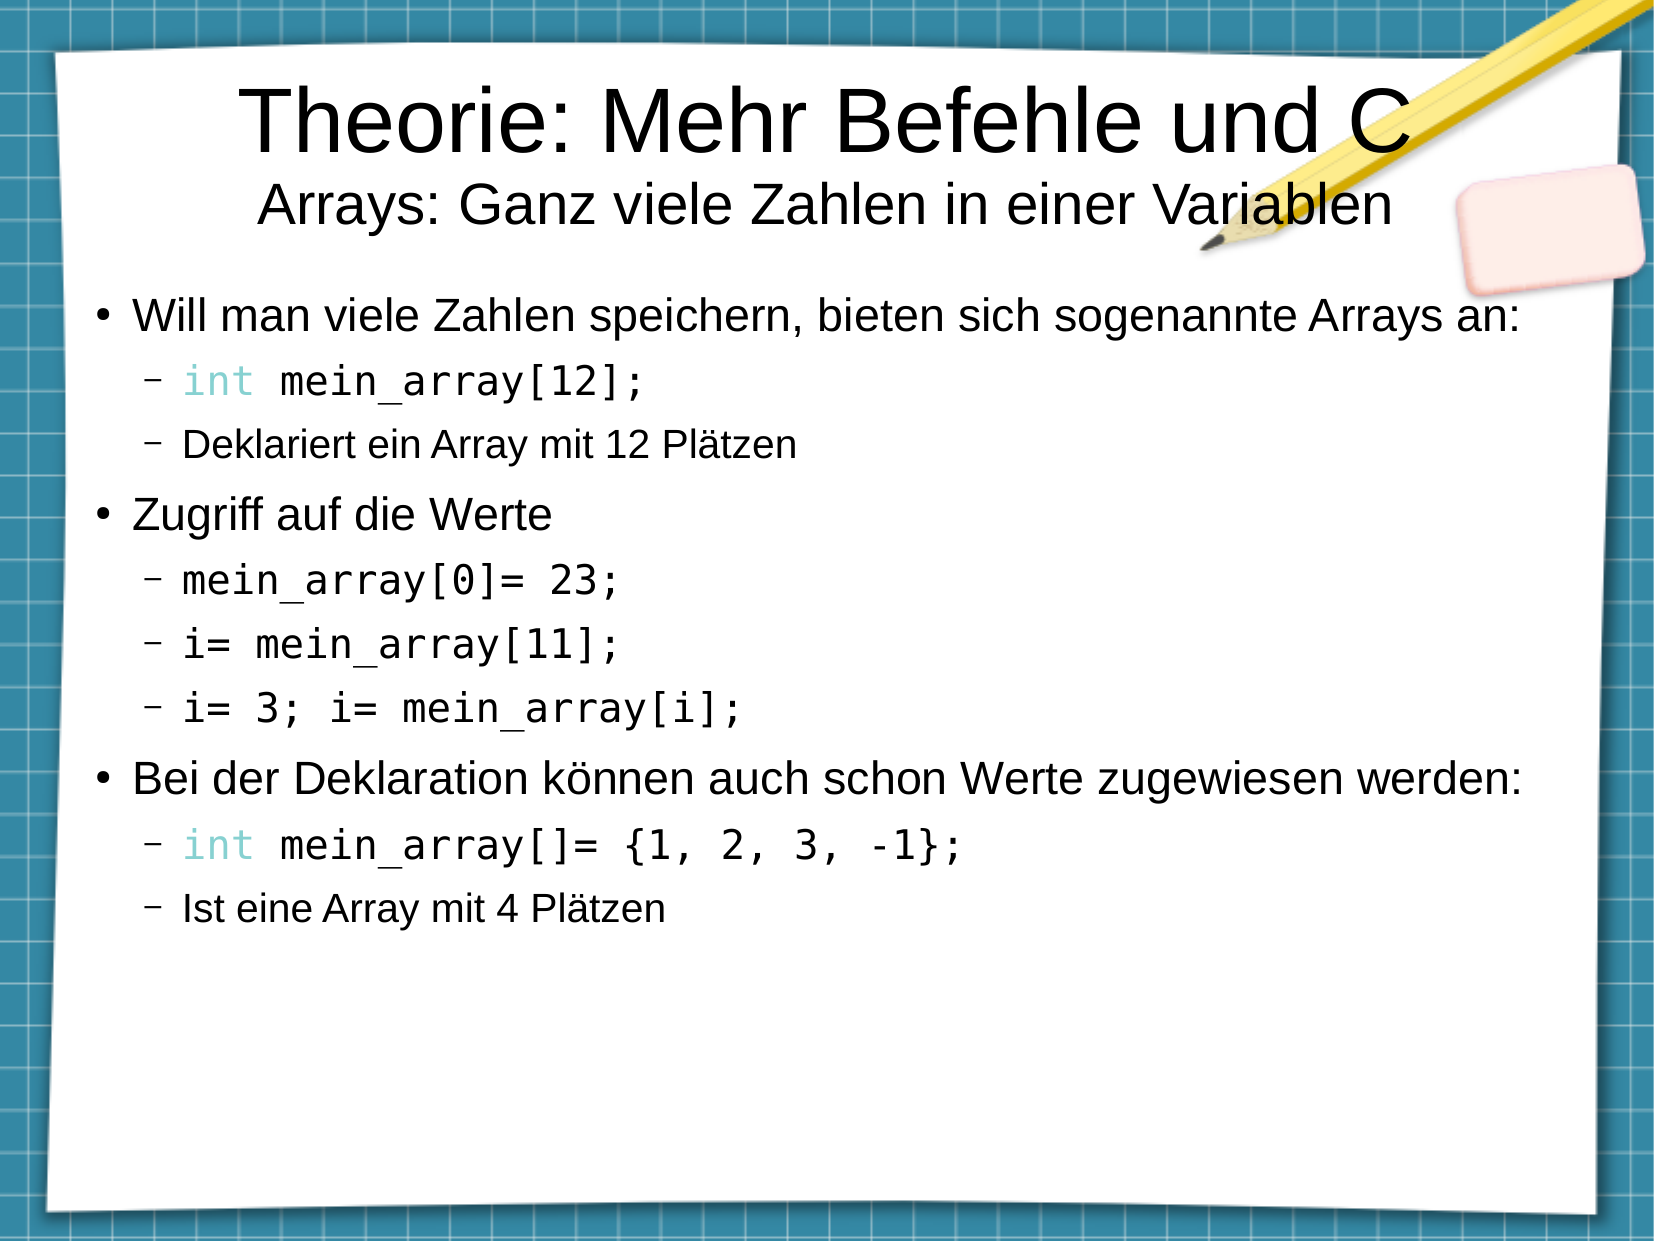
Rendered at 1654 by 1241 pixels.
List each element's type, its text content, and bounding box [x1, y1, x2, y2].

picture [0, 0, 1654, 1241]
title Theorie: Mehr Befehle und C Arrays: Ganz viele Zahlen in einer Variablen [82, 49, 1571, 257]
list Will man viele Zahlen speichern, bieten sich sogenannte Arrays an: int mein_array[12]; Deklariert ein Array mit 12 Plätzen Zugriff auf die Werte mein_array[0]= 23; i= mein_array[11]; i= 3; i= mein_array[i]; Bei der Deklaration können auch schon Werte zugewiesen werden: int mein_array[]= {1, 2, 3, -1}; Ist eine Array mit 4 Plätzen [82, 289, 1571, 1009]
